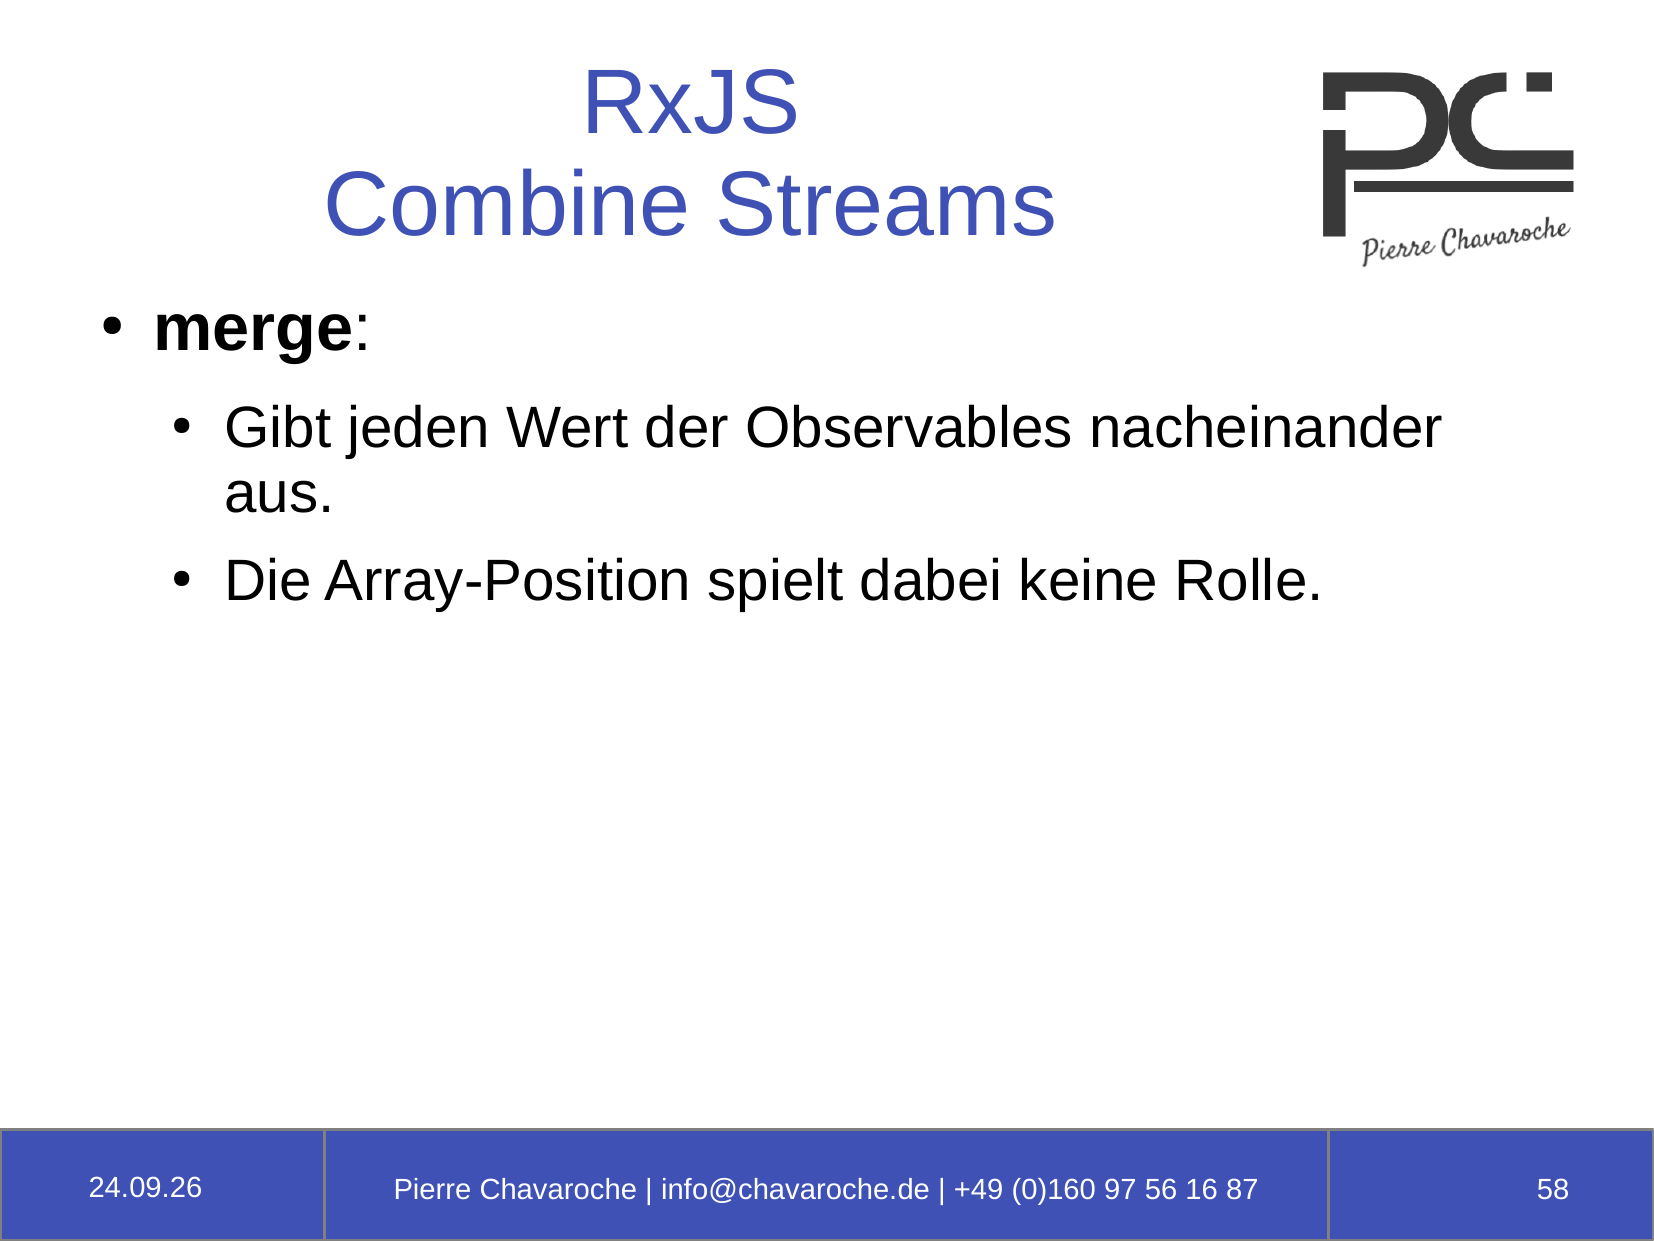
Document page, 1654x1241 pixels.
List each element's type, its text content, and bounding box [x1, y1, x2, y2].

title RxJS Combine Streams [82, 49, 1300, 257]
picture [1307, 29, 1589, 311]
list merge: Gibt jeden Wert der Observables nacheinander aus. Die Array-Position spielt dabei keine Rolle. [82, 290, 1571, 1109]
